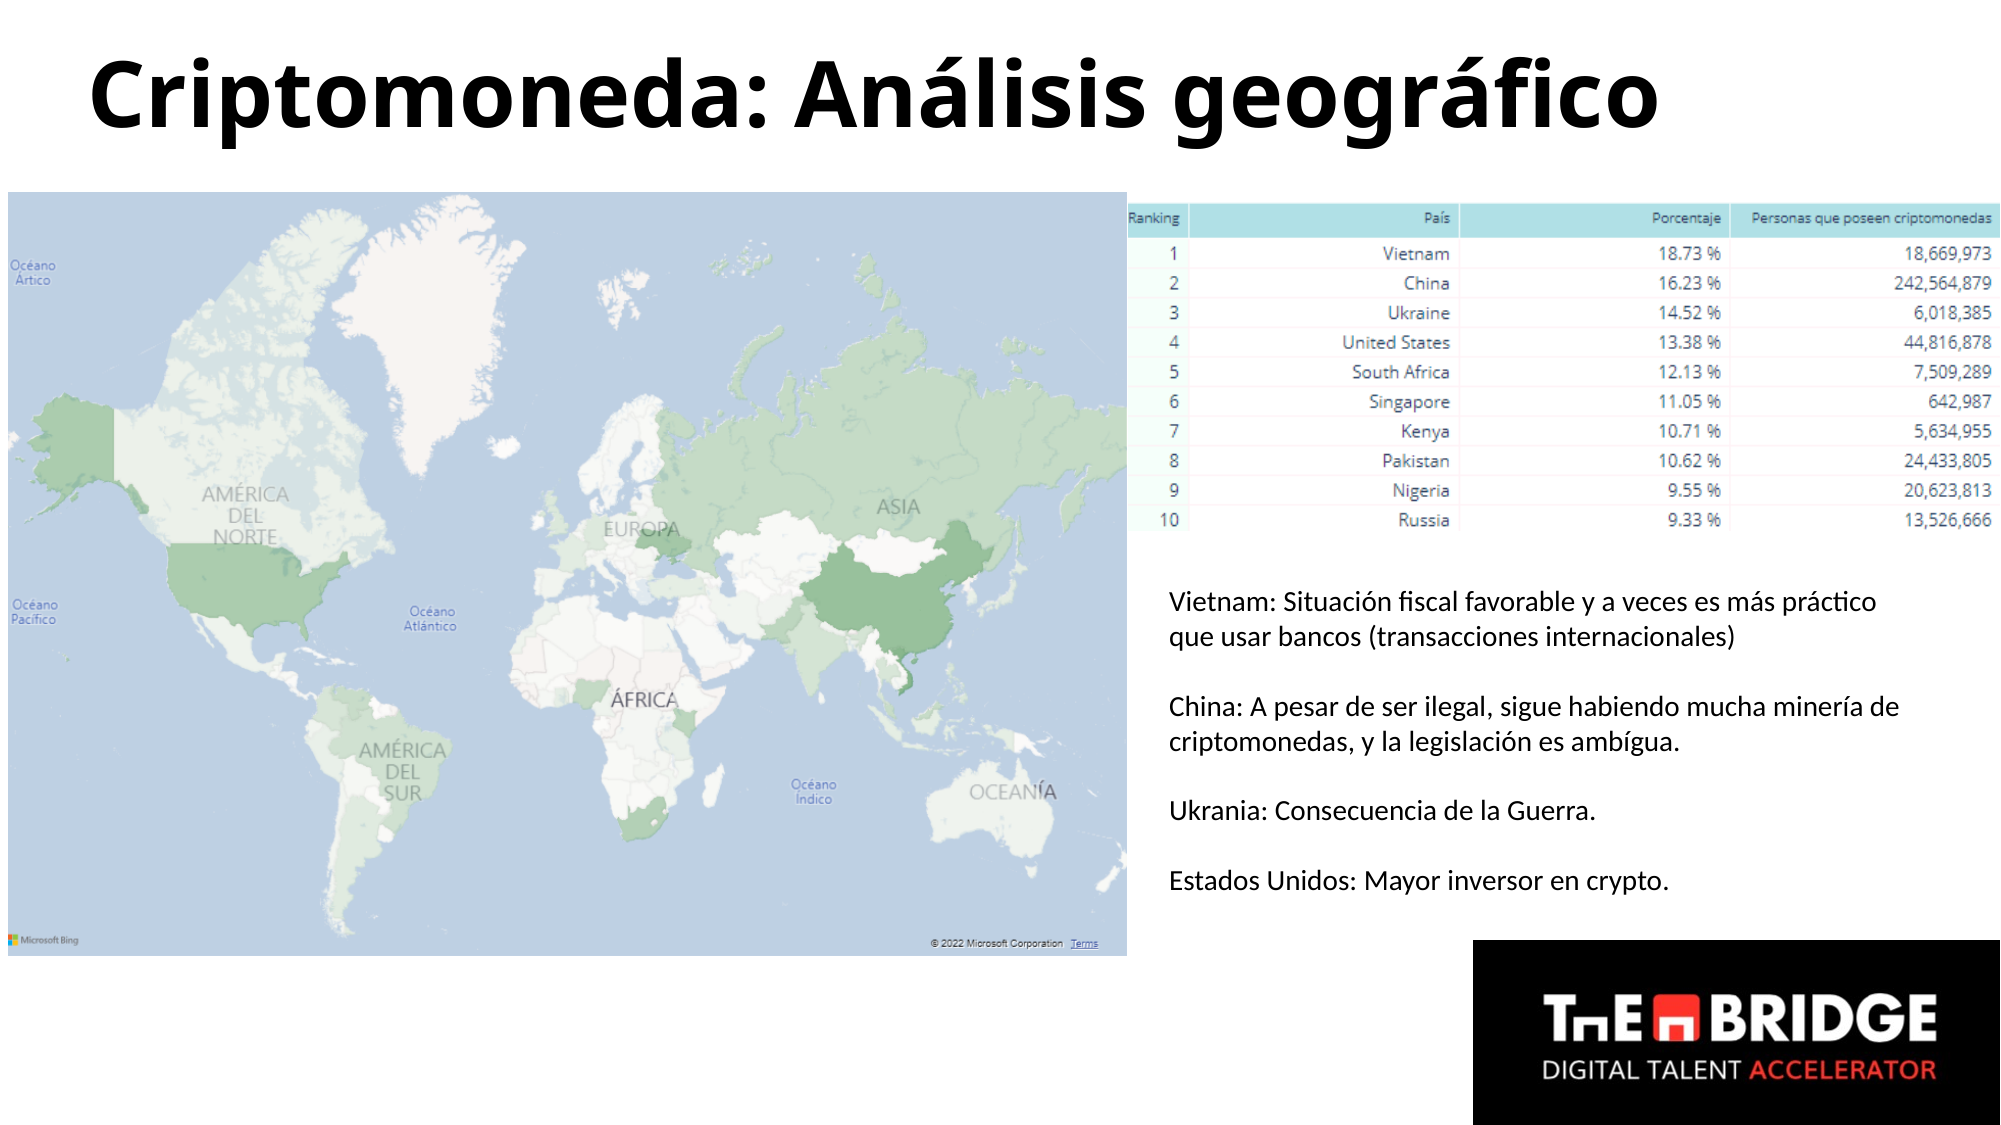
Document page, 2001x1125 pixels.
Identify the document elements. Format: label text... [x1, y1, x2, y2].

text_box Vietnam: Situación fiscal favorable y a veces es más práctico que usar bancos (transacciones internacionales) China: A pesar de ser ilegal, sigue habiendo mucha minería de criptomonedas, y la legislación es ambígua. Ukrania: Consecuencia de la Guerra. Estados Unidos: Mayor inversor en crypto. [1154, 574, 1940, 954]
picture [8, 192, 2000, 957]
picture [1473, 940, 2000, 1125]
title Criptomoneda: Análisis geográfico [72, 0, 1798, 201]
